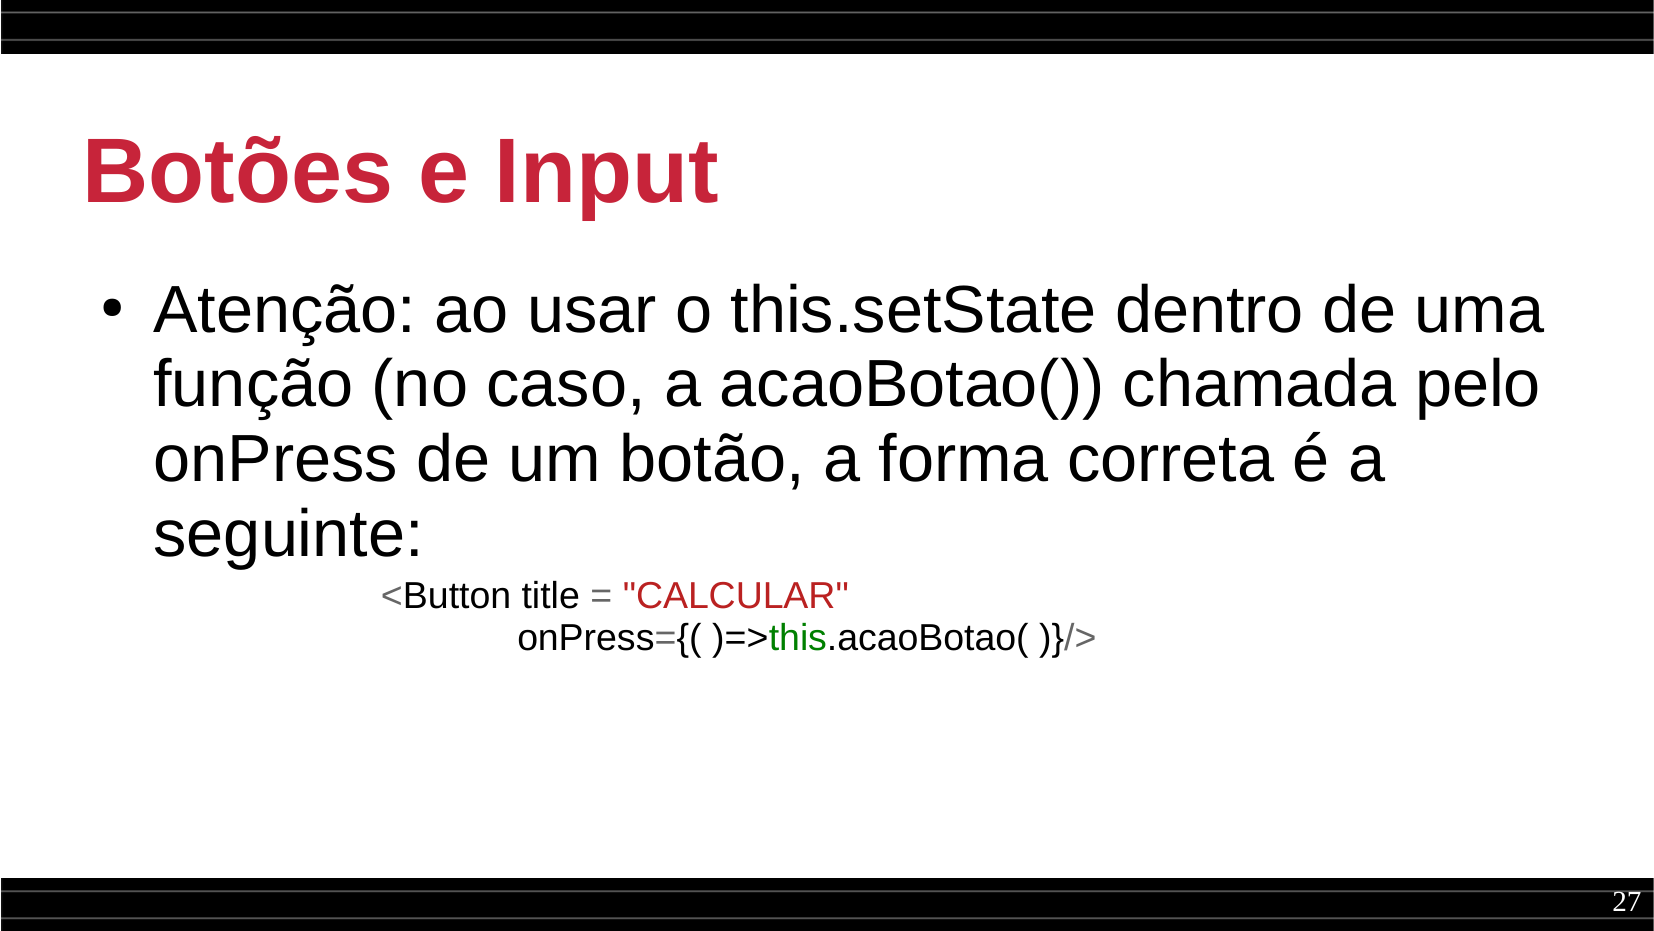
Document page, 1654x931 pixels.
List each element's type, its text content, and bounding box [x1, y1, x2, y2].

picture [1, 878, 1654, 931]
picture [1, 0, 1654, 54]
list Atenção: ao usar o this.setState dentro de uma função (no caso, a acaoBotao()) chamada pelo onPress de um botão, a forma correta é a seguinte: [82, 271, 1571, 758]
text_box <Button title = "CALCULAR" onPress={( )=>this.acaoBotao( )}/> [366, 566, 1182, 666]
title Botões e Input [82, 92, 1571, 249]
